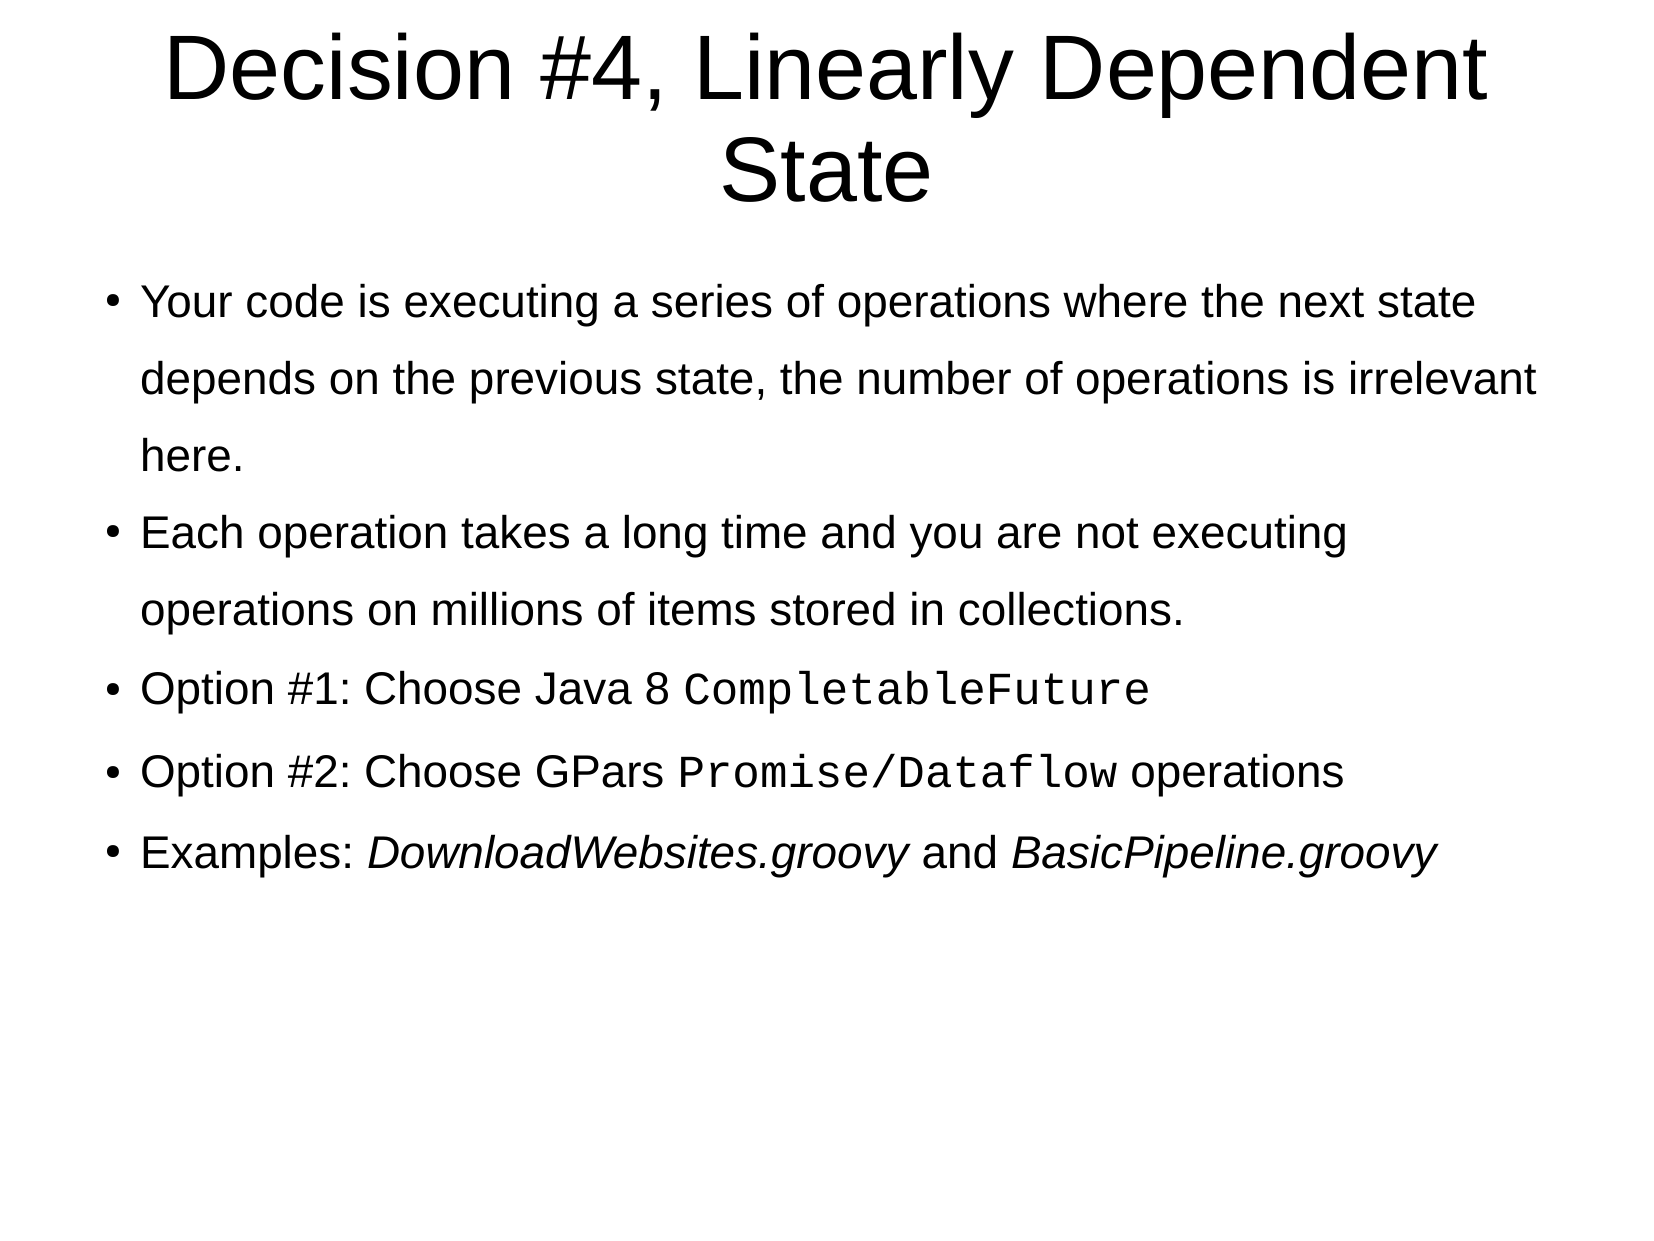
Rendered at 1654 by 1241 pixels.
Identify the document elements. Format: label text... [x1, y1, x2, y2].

title Decision #4, Linearly Dependent State [82, 0, 1571, 255]
text_box Your code is executing a series of operations where the next state depends on the previous state, the number of operations is irrelevant here. Each operation takes a long time and you are not executing operations on millions of items stored in collections. Option #1: Choose Java 8 CompletableFuture Option #2: Choose GPars Promise/Dataflow operations Examples: DownloadWebsites.groovy and BasicPipeline.groovy [90, 243, 1561, 1095]
